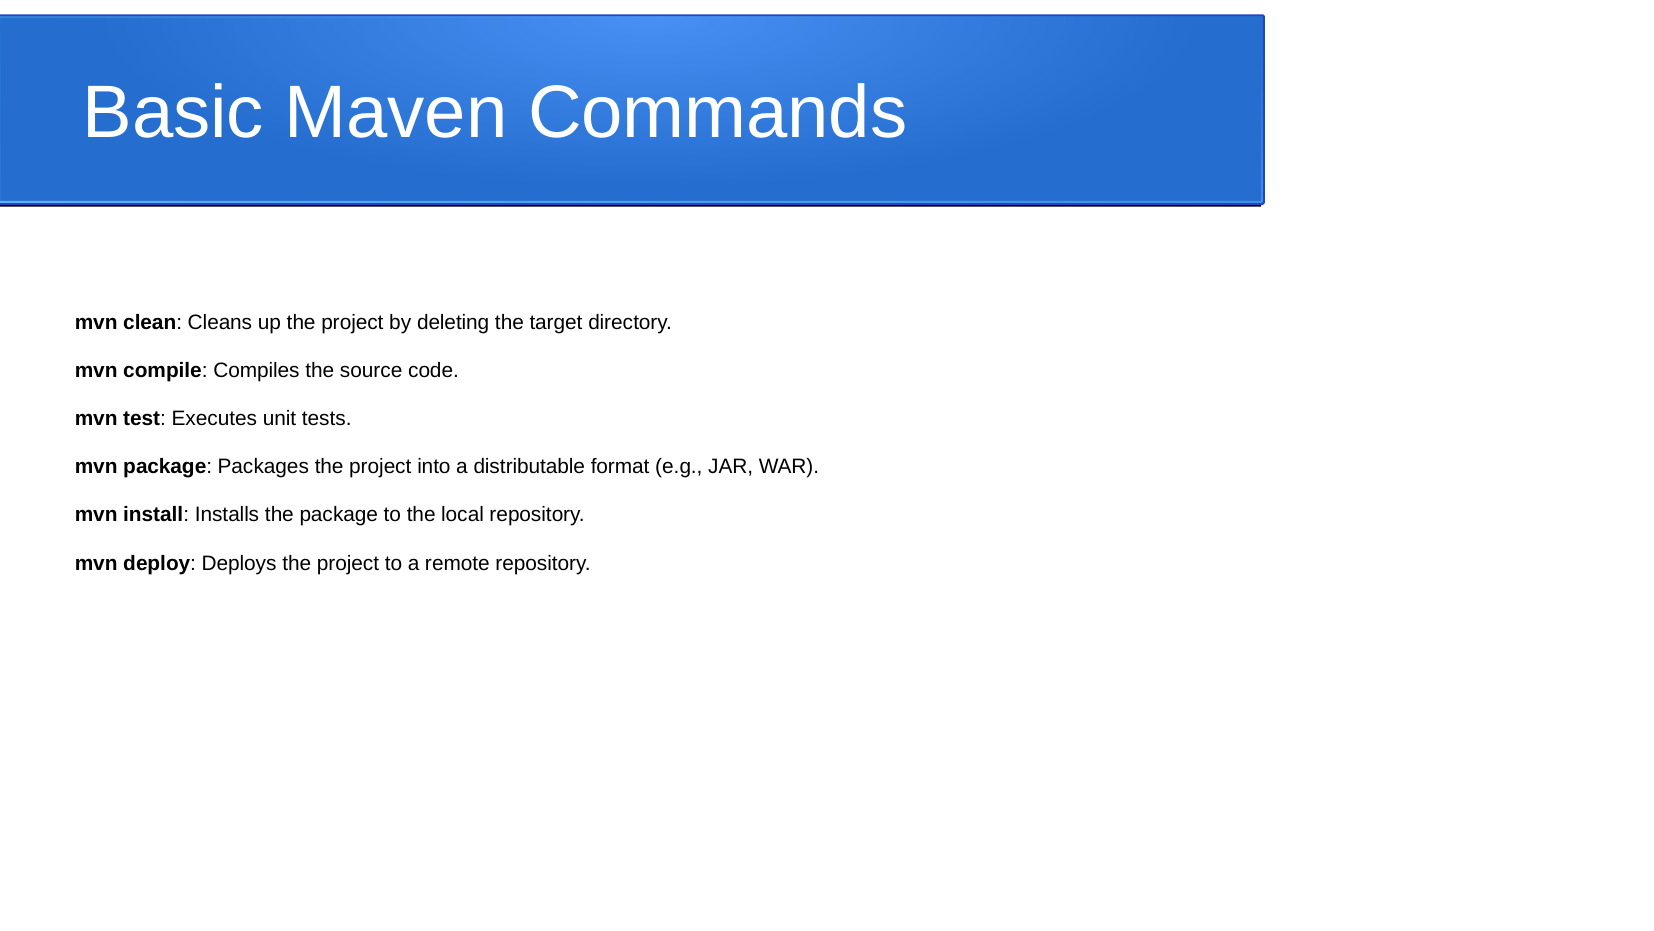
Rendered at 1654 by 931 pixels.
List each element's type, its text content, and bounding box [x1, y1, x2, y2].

title Basic Maven Commands [82, 35, 1235, 189]
text_box mvn clean: Cleans up the project by deleting the target directory. mvn compile: Compiles the source code. mvn test: Executes unit tests. mvn package: Packages the project into a distributable format (e.g., JAR, WAR). mvn install: Installs the package to the local repository. mvn deploy: Deploys the project to a remote repository. [60, 303, 1213, 796]
